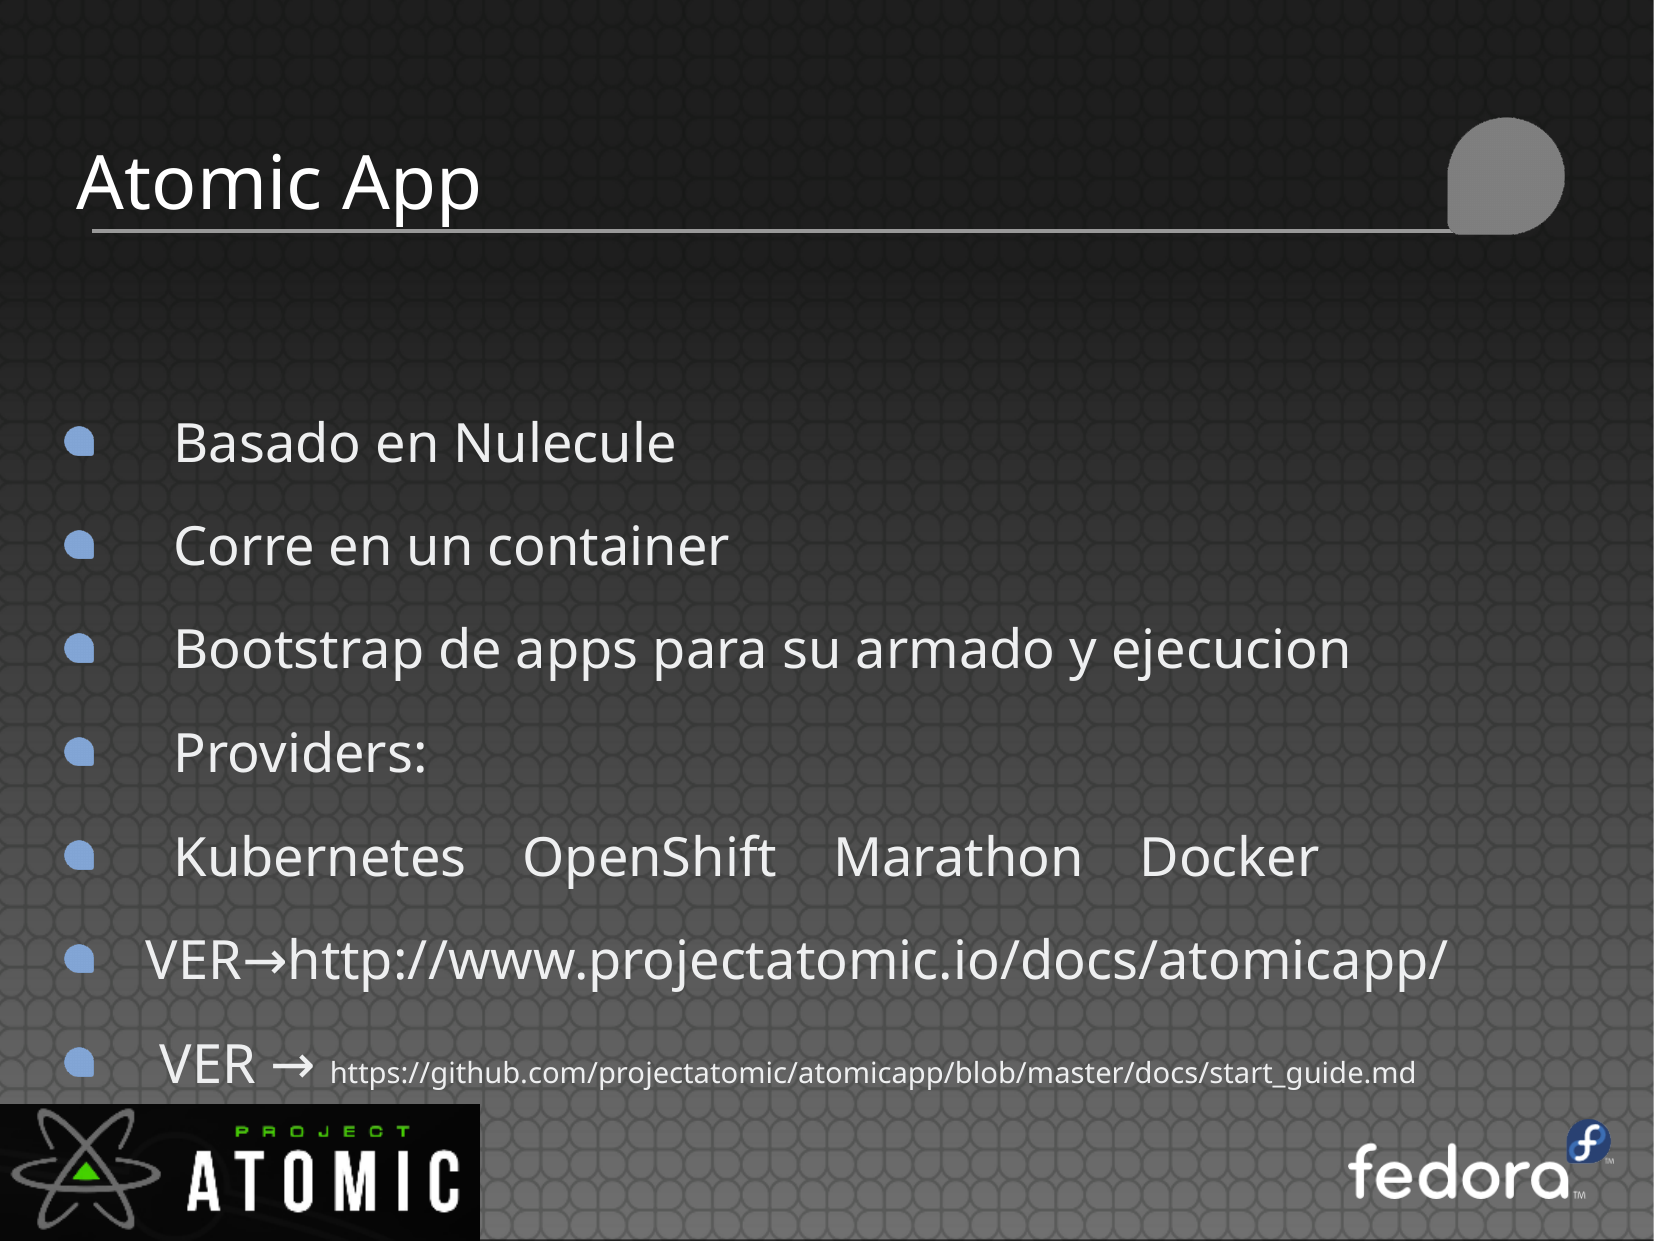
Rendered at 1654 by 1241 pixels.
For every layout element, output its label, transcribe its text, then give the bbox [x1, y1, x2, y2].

title Atomic App [76, 112, 1566, 249]
picture [0, 0, 1654, 1241]
list Basado en Nulecule Corre en un container Bootstrap de apps para su armado y ejecucion Providers: Kubernetes OpenShift Marathon Docker VER→http://www.projectatomic.io/docs/atomicapp/ VER → https://github.com/projectatomic/atomicapp/blob/master/docs/start_guide.md [46, 300, 1536, 1241]
